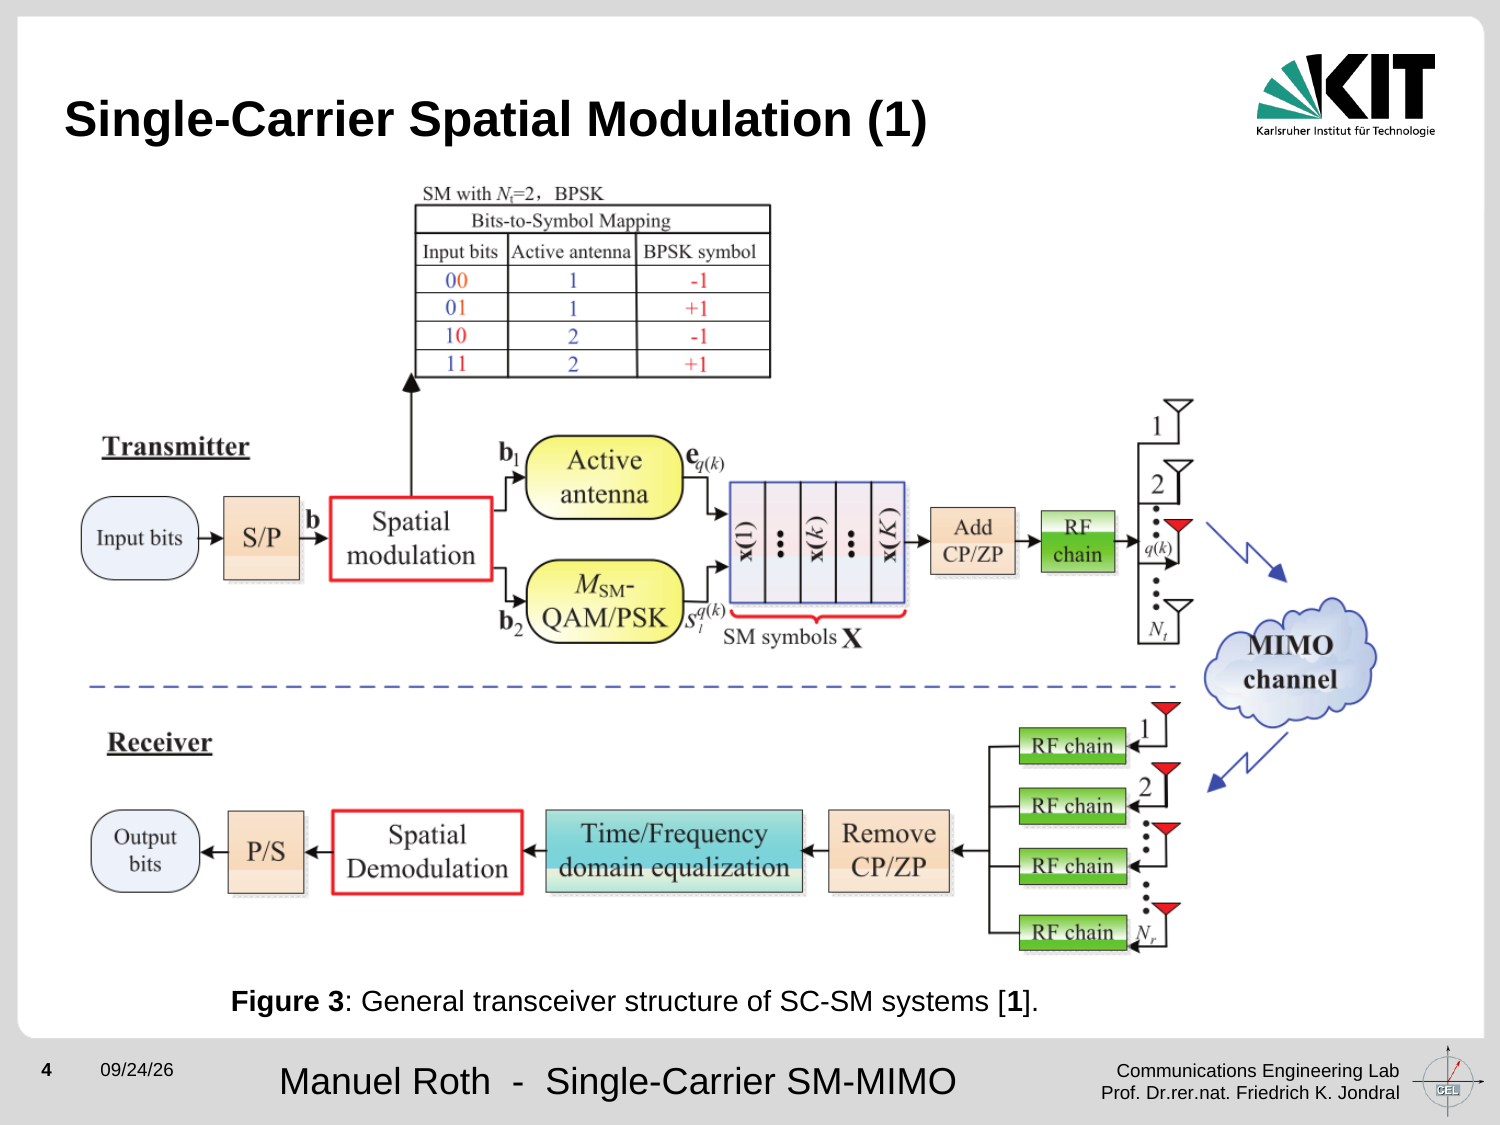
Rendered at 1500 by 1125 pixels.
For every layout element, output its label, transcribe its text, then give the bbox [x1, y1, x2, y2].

title Single-Carrier Spatial Modulation (1) [64, 54, 1198, 147]
picture [0, 0, 1500, 1125]
text_box Figure 3: General transceiver structure of SC-SM systems [1]. [105, 975, 1081, 1025]
